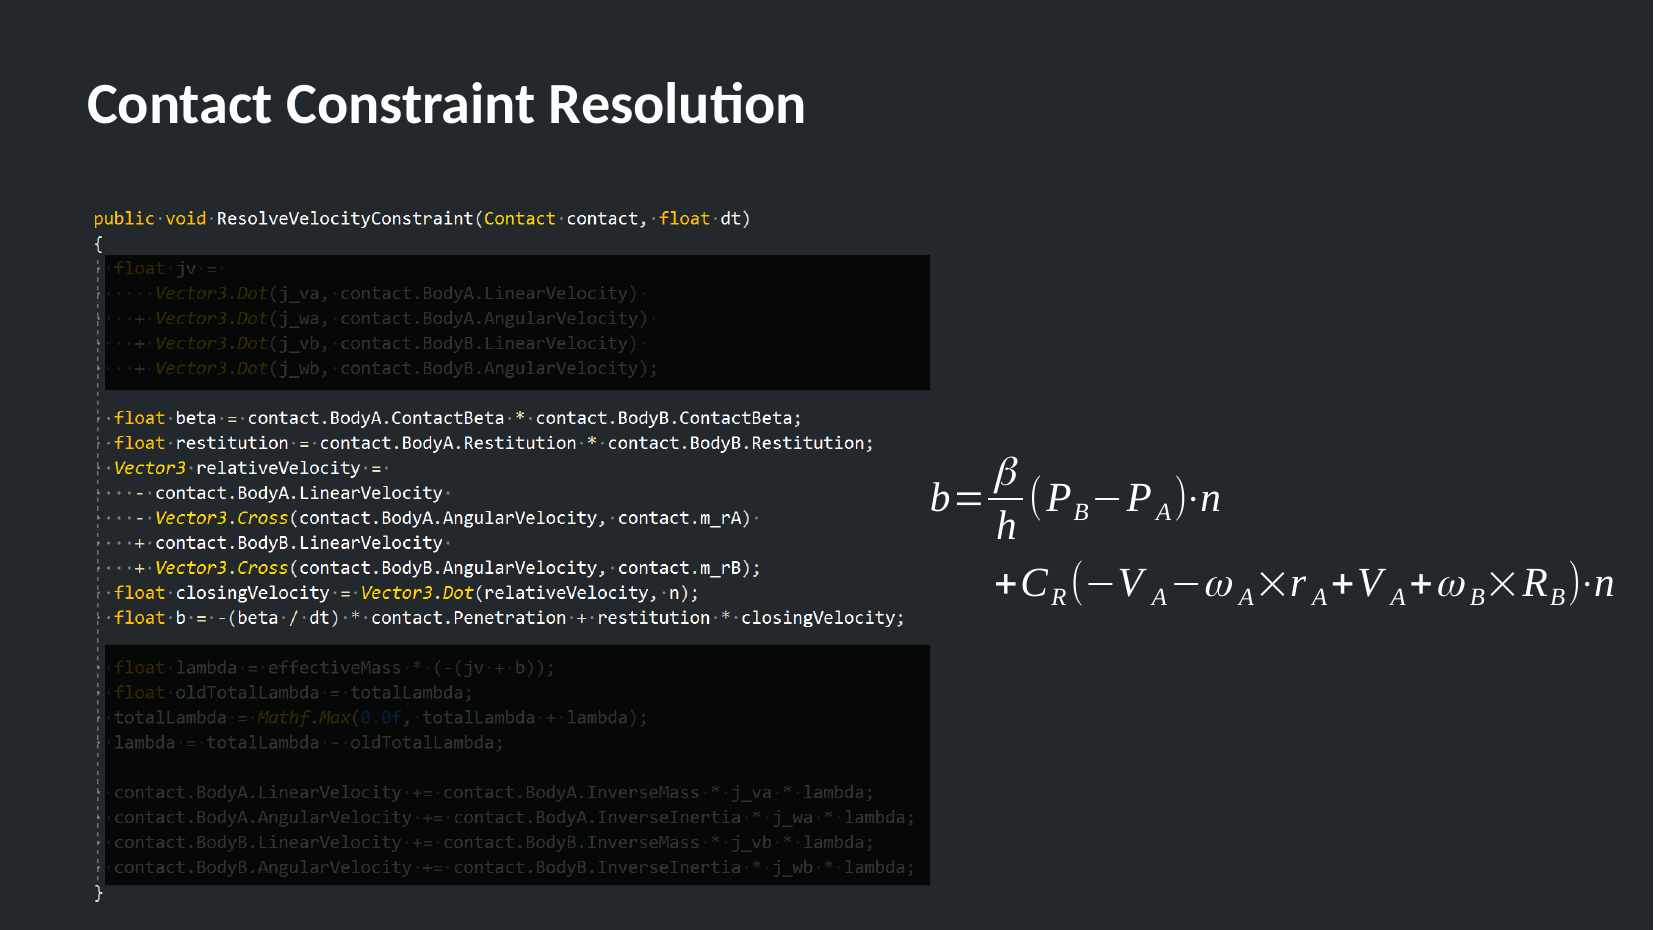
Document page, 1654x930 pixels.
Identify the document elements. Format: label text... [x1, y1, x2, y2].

text_box Contact Constraint Resolution [72, 72, 916, 210]
chart [923, 455, 1228, 549]
picture [90, 205, 931, 911]
chart [987, 557, 1622, 611]
text_box [105, 255, 931, 391]
text_box [105, 645, 931, 886]
